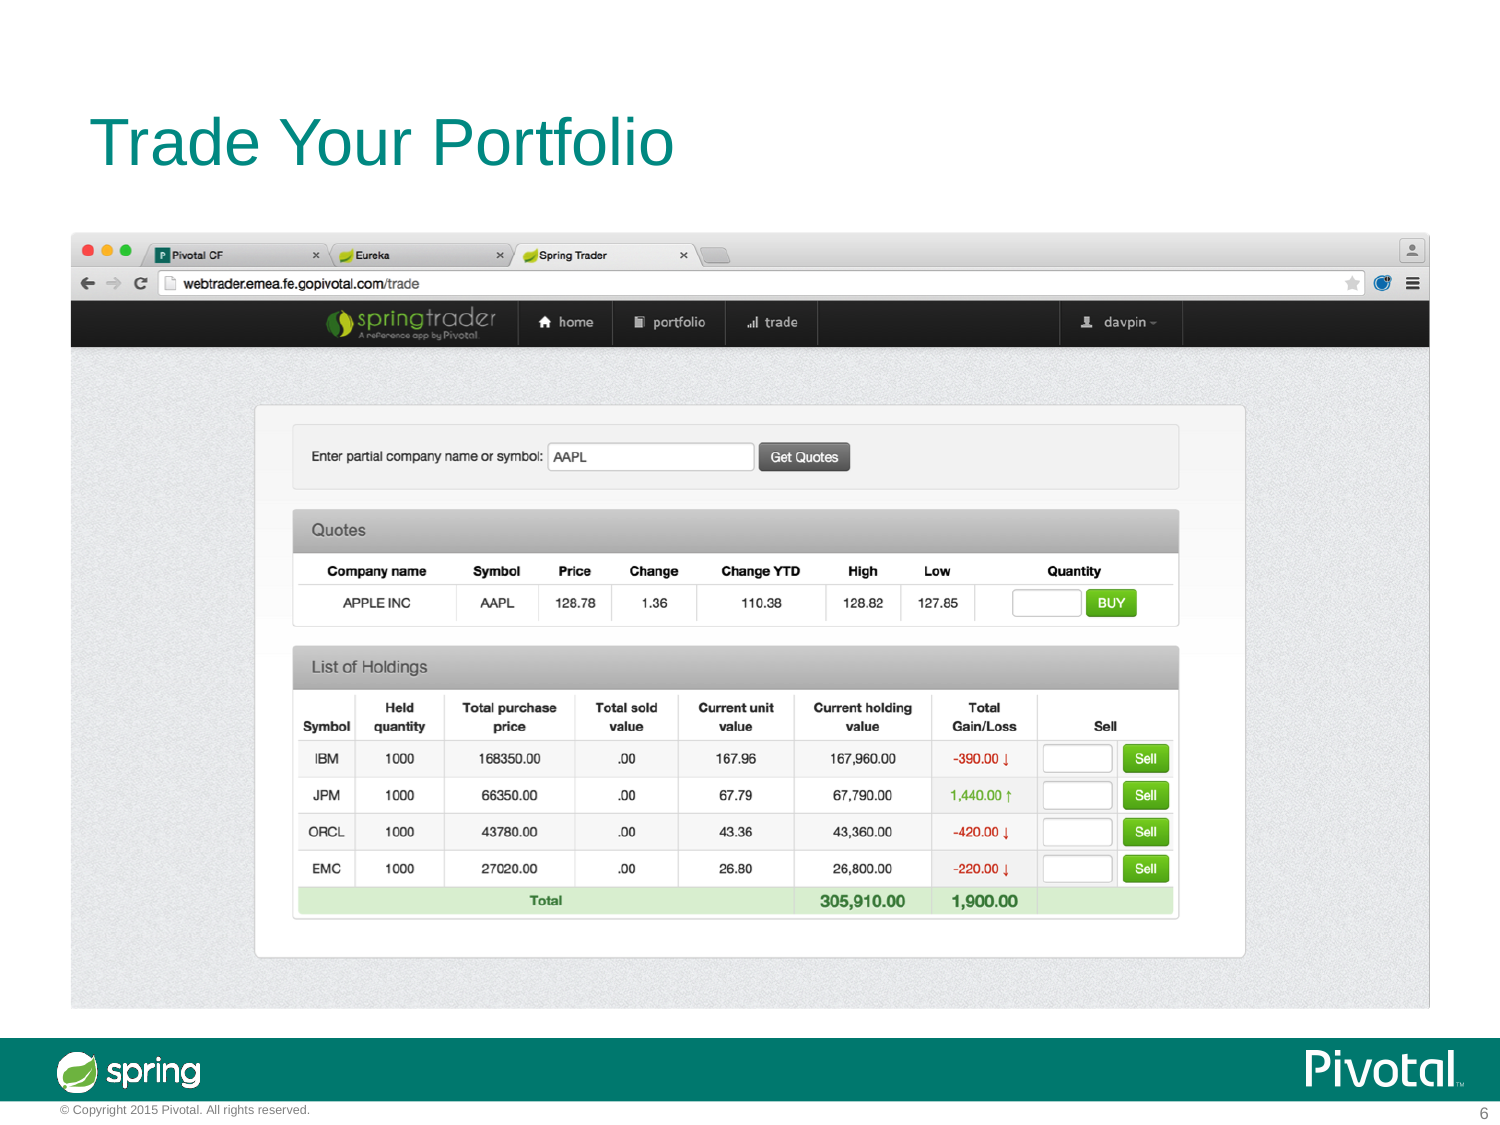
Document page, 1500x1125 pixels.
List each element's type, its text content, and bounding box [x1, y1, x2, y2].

title Trade Your Portfolio [75, 45, 1426, 232]
picture [1306, 1050, 1464, 1087]
picture [32, 1041, 210, 1103]
picture [70, 232, 1430, 1009]
